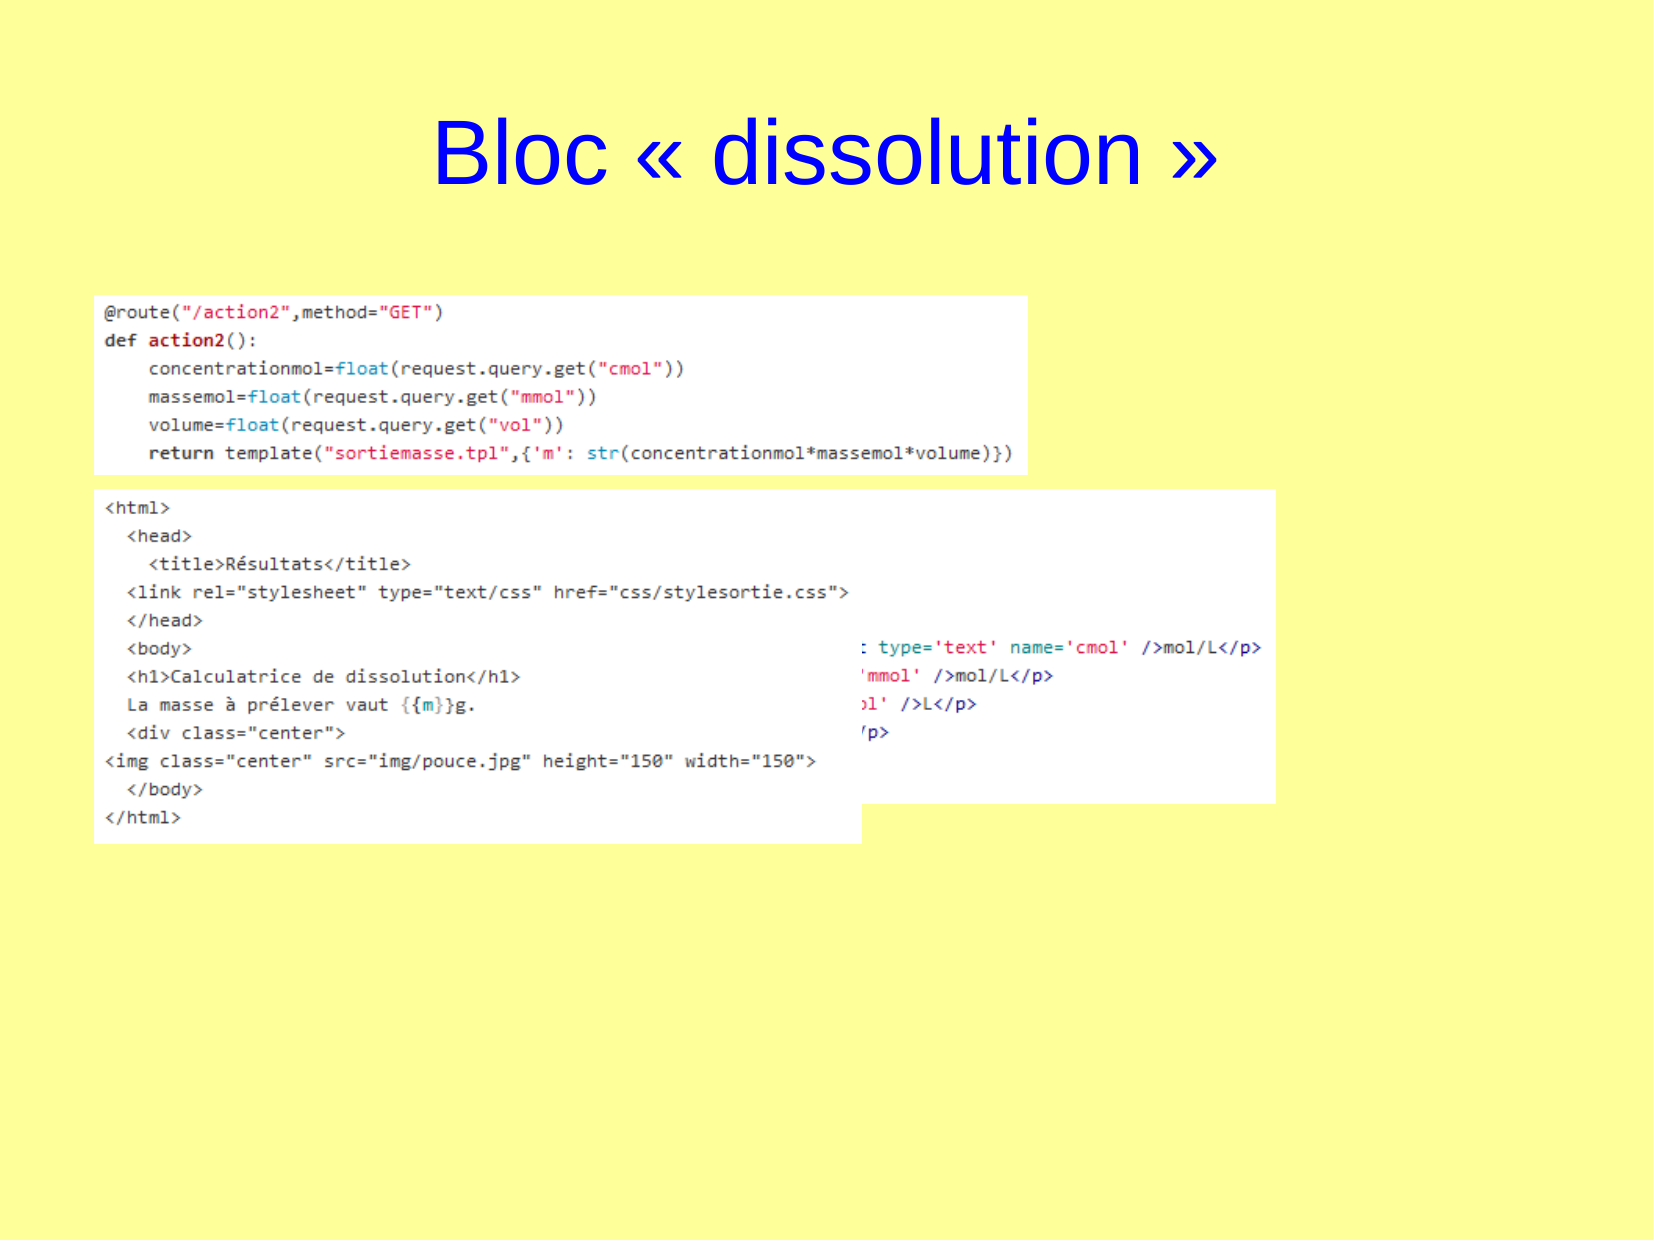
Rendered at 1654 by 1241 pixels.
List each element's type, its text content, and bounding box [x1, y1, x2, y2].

picture [94, 489, 1276, 844]
picture [94, 295, 1028, 475]
title Bloc « dissolution » [82, 49, 1571, 257]
